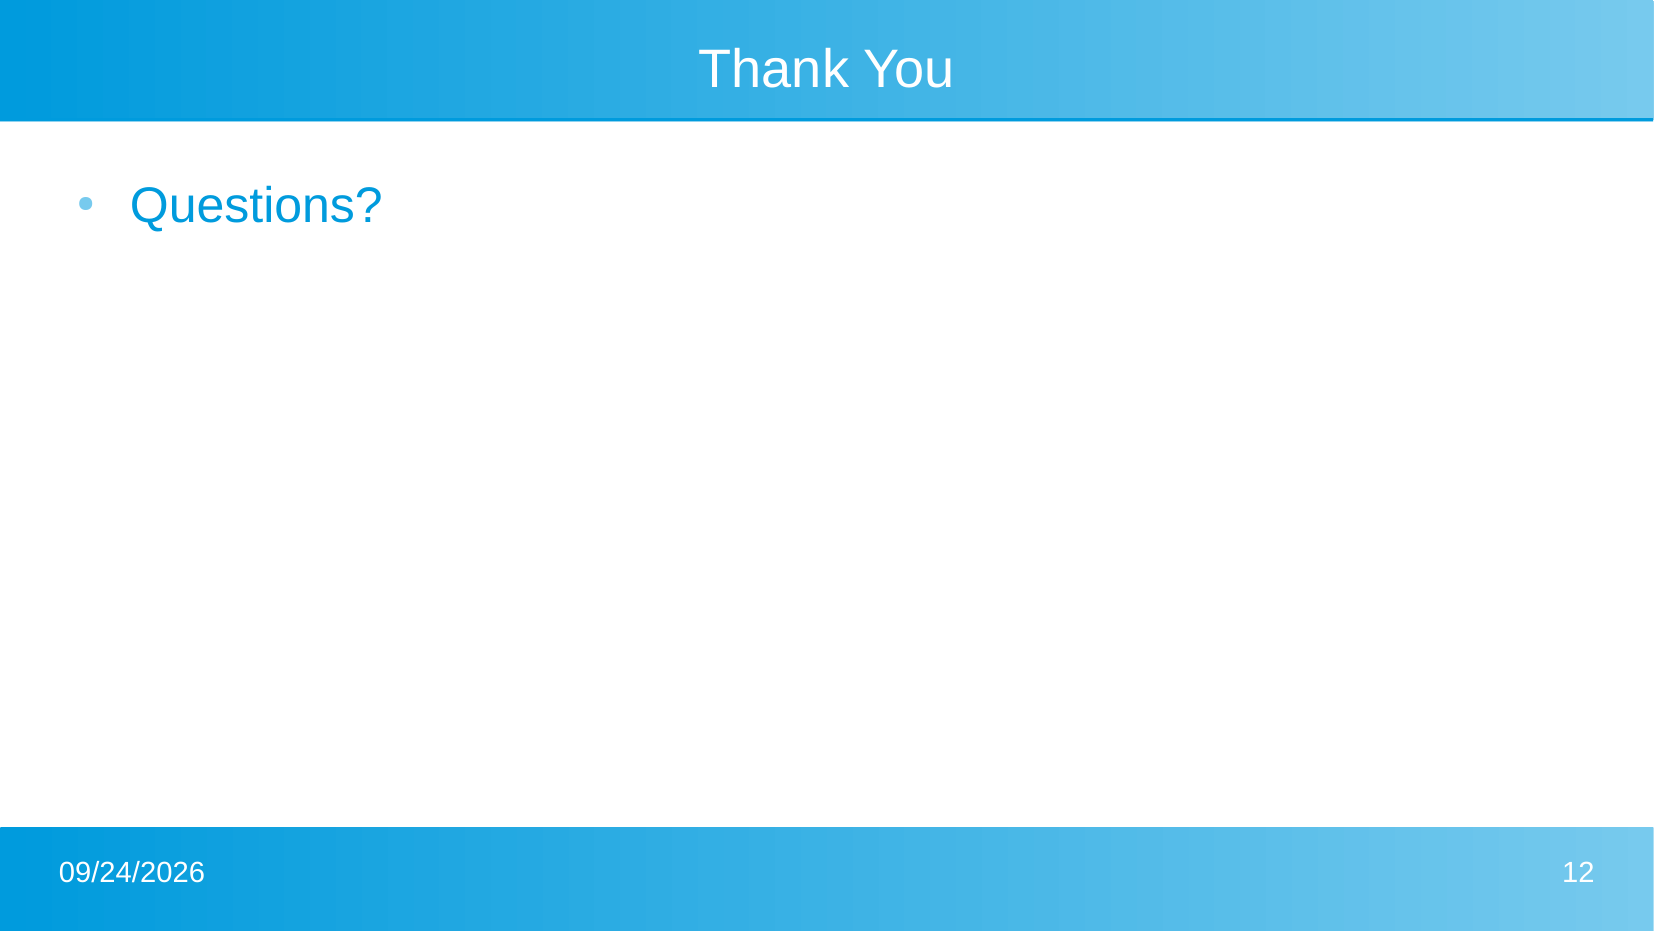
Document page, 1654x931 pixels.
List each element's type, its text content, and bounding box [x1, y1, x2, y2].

title Thank You [59, 29, 1595, 108]
list Questions? [59, 177, 1595, 768]
